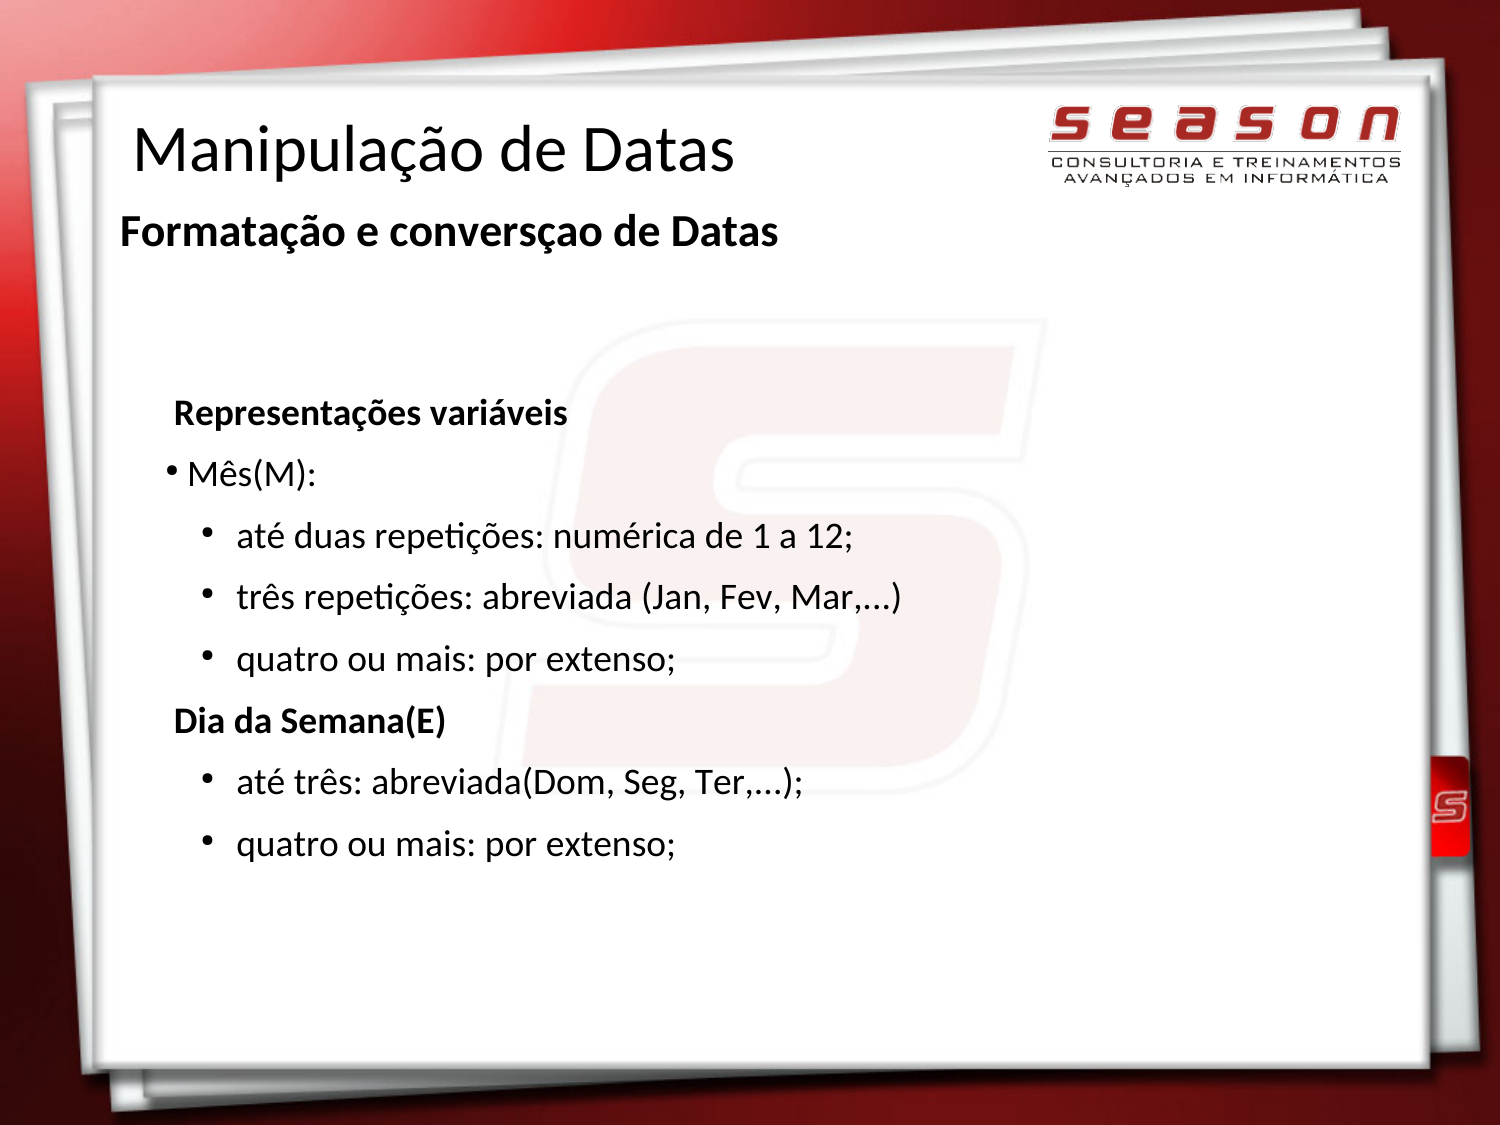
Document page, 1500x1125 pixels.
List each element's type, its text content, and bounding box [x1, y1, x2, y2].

text_box Formatação e conversçao de Datas [119, 200, 1240, 256]
text_box Representações variáveis Mês(M): até duas repetições: numérica de 1 a 12; três repetições: abreviada (Jan, Fev, Mar,...) quatro ou mais: por extenso; Dia da Semana(E) até três: abreviada(Dom, Seg, Ter,...); quatro ou mais: por extenso; [165, 357, 1359, 894]
title Manipulação de Datas [118, 33, 1394, 257]
picture [0, 0, 1500, 1125]
